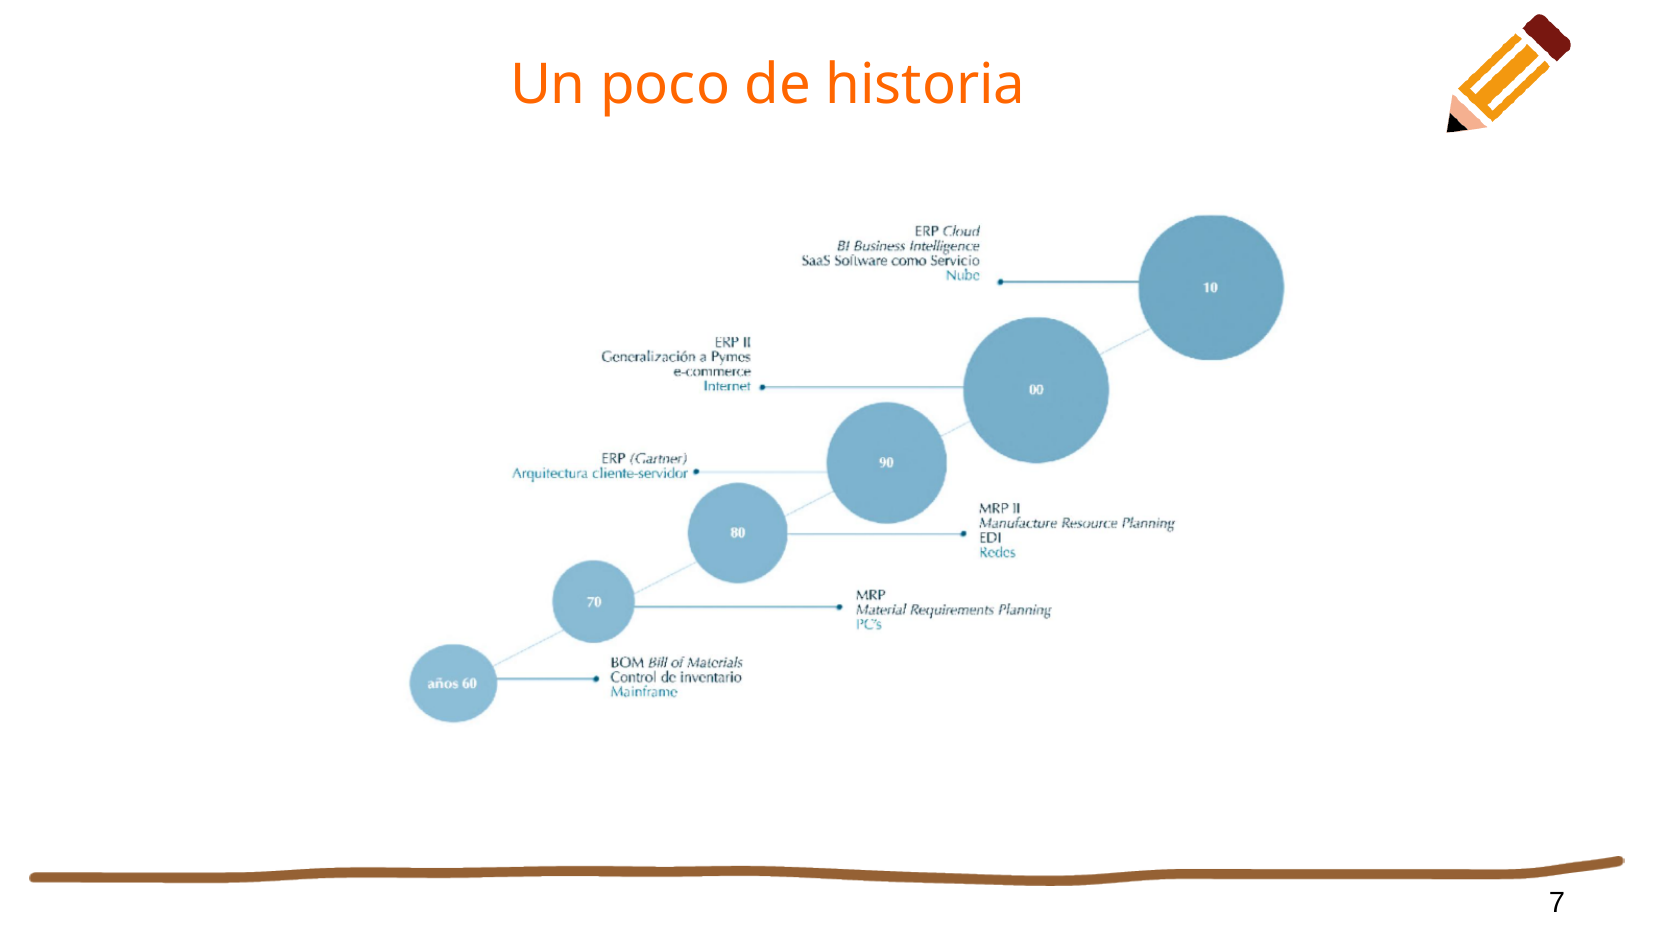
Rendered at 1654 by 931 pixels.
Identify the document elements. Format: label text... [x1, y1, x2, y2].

picture [29, 856, 1625, 886]
picture [353, 198, 1316, 737]
picture [1446, 14, 1571, 133]
title Un poco de historia [88, 29, 1447, 133]
